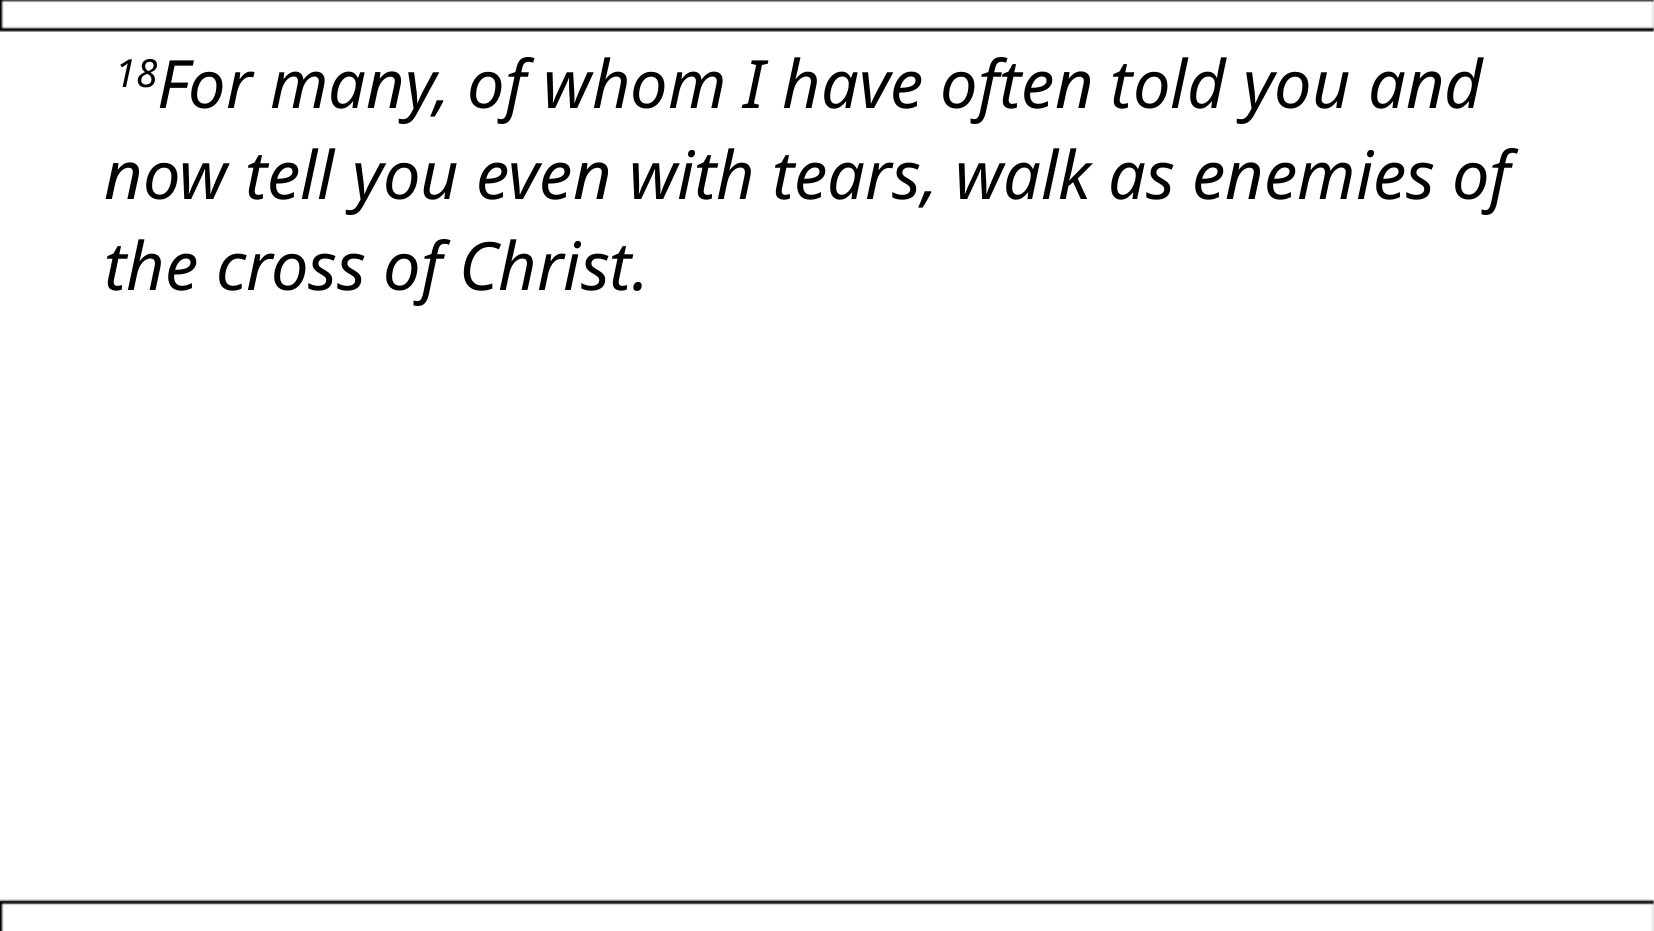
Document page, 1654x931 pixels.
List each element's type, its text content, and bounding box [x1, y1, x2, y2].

picture [0, 0, 1654, 931]
text_box 18For many, of whom I have often told you and now tell you even with tears, walk as enemies of the cross of Christ. [90, 30, 1576, 312]
